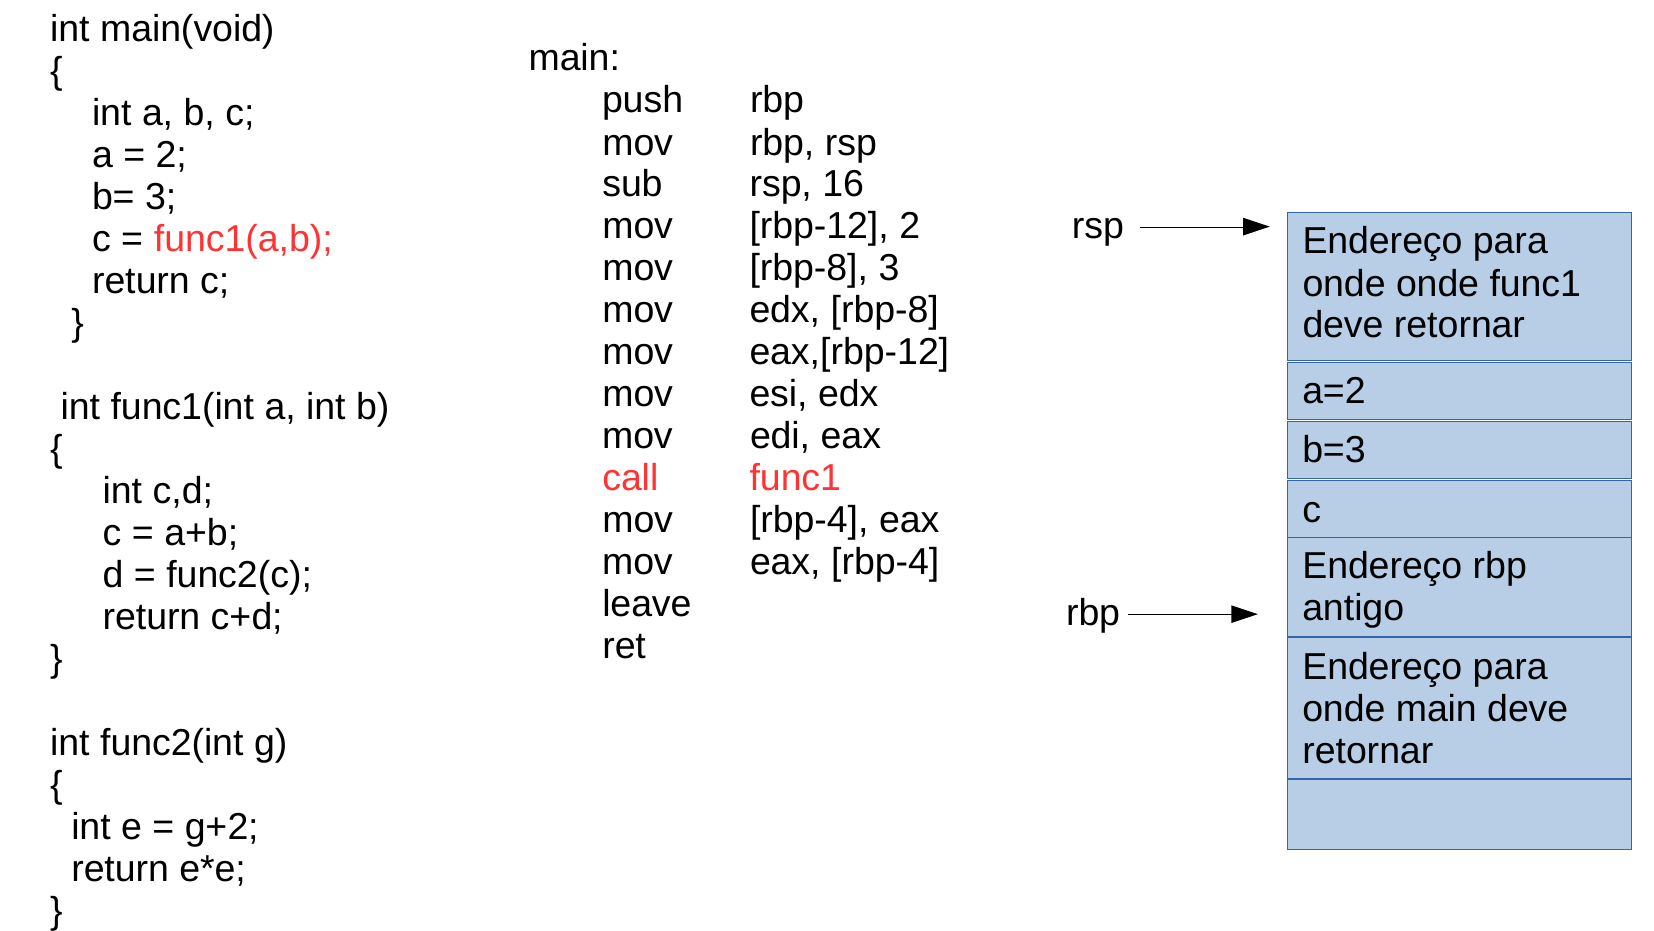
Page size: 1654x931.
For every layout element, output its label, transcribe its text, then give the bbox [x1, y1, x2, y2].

text_box [1287, 779, 1632, 850]
text_box b=3 [1287, 421, 1632, 479]
text_box Endereço para onde onde func1 deve retornar [1287, 212, 1632, 361]
text_box Endereço para onde main deve retornar [1287, 637, 1632, 779]
text_box rbp [1051, 583, 1135, 641]
text_box c [1287, 480, 1632, 538]
text_box rsp [1057, 197, 1139, 254]
text_box Endereço rbp antigo [1287, 538, 1632, 637]
text_box int main(void) { int a, b, c; a = 2; b= 3; c = func1(a,b); return c; } int func1(int a, int b) { int c,d; c = a+b; d = func2(c); return c+d; } int func2(int g) { int e = g+2; return e*e; } [35, 0, 449, 931]
text_box a=2 [1287, 362, 1632, 420]
text_box main: push rbp mov rbp, rsp sub rsp, 16 mov [rbp-12], 2 mov [rbp-8], 3 mov edx, [rbp-8] mov eax,[rbp-12] mov esi, edx mov edi, eax call func1 mov [rbp-4], eax mov eax, [rbp-4] leave ret [513, 29, 1052, 904]
